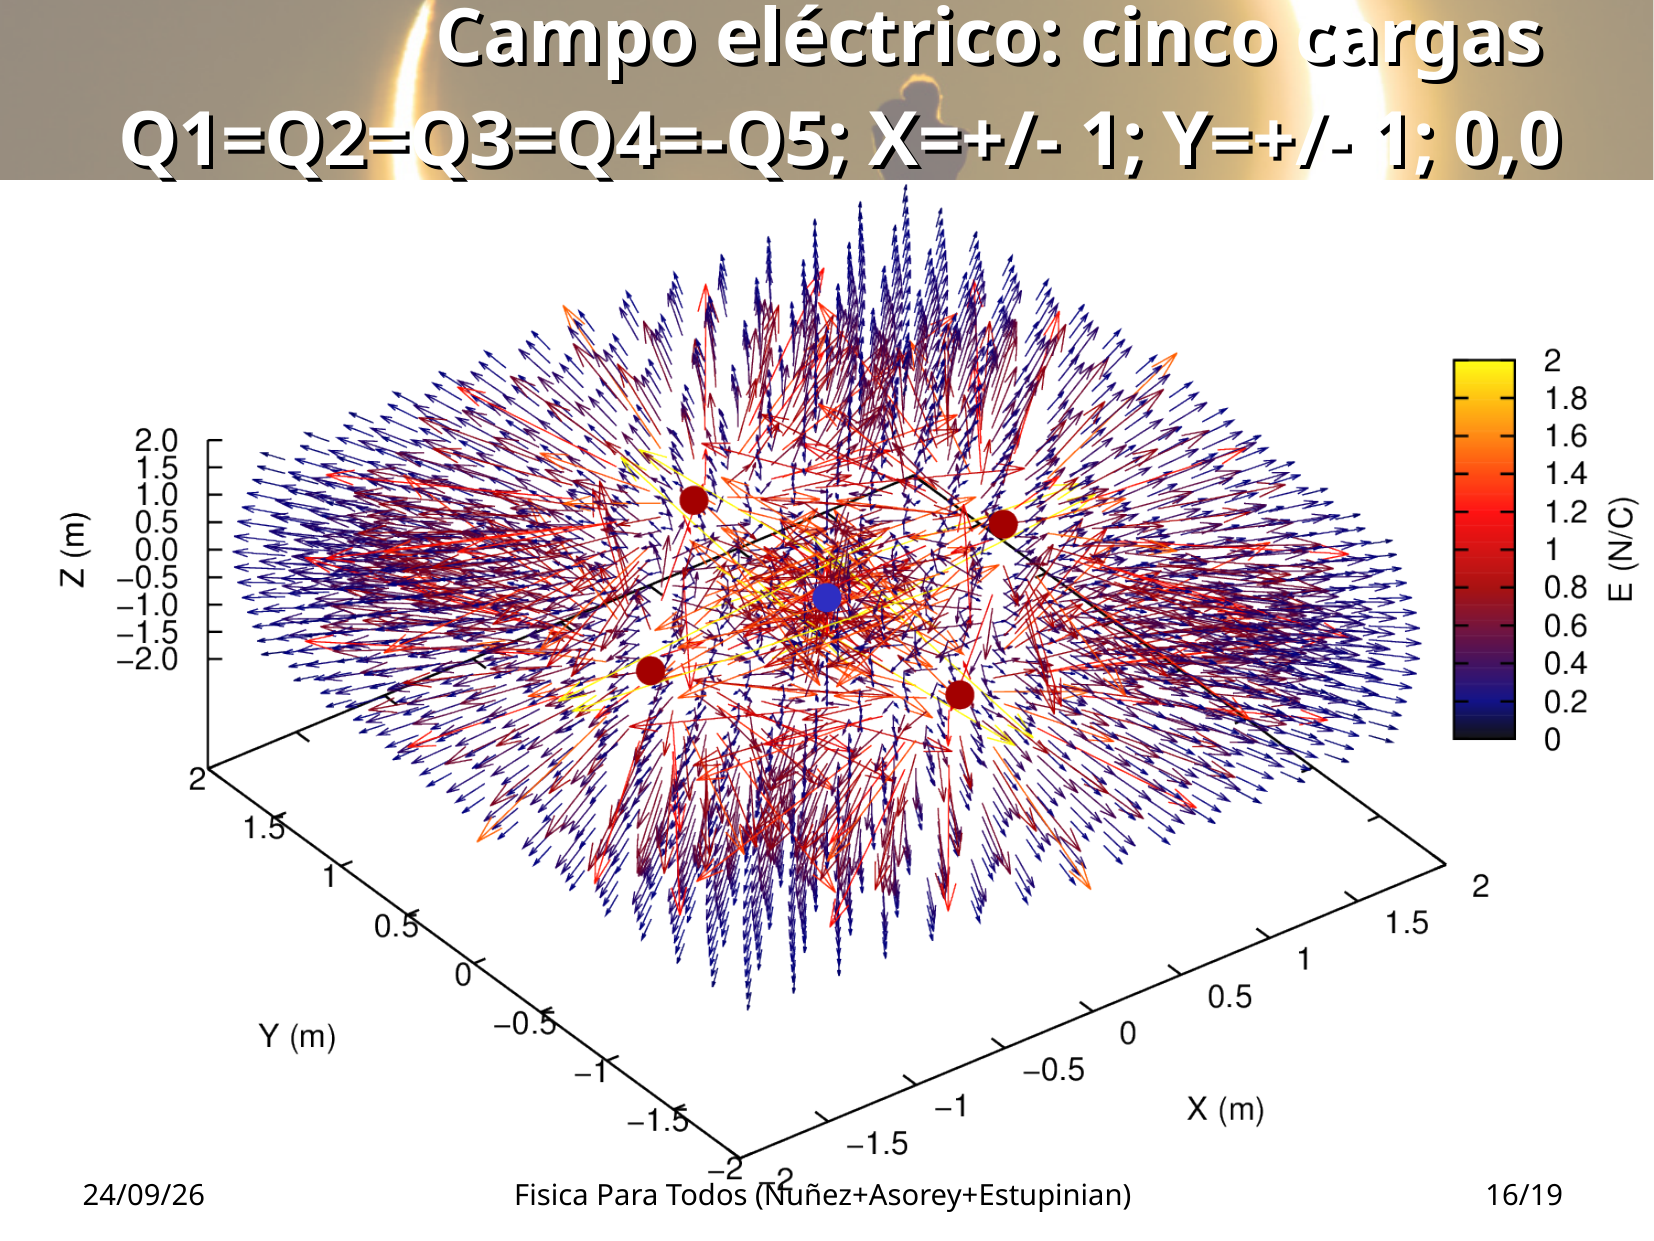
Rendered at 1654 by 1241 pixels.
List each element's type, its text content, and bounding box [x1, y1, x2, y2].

title Campo eléctrico: cinco cargas Q1=Q2=Q3=Q4=-Q5; X=+/- 1; Y=+/- 1; 0,0 [75, 0, 1564, 89]
picture [0, 0, 1654, 1241]
